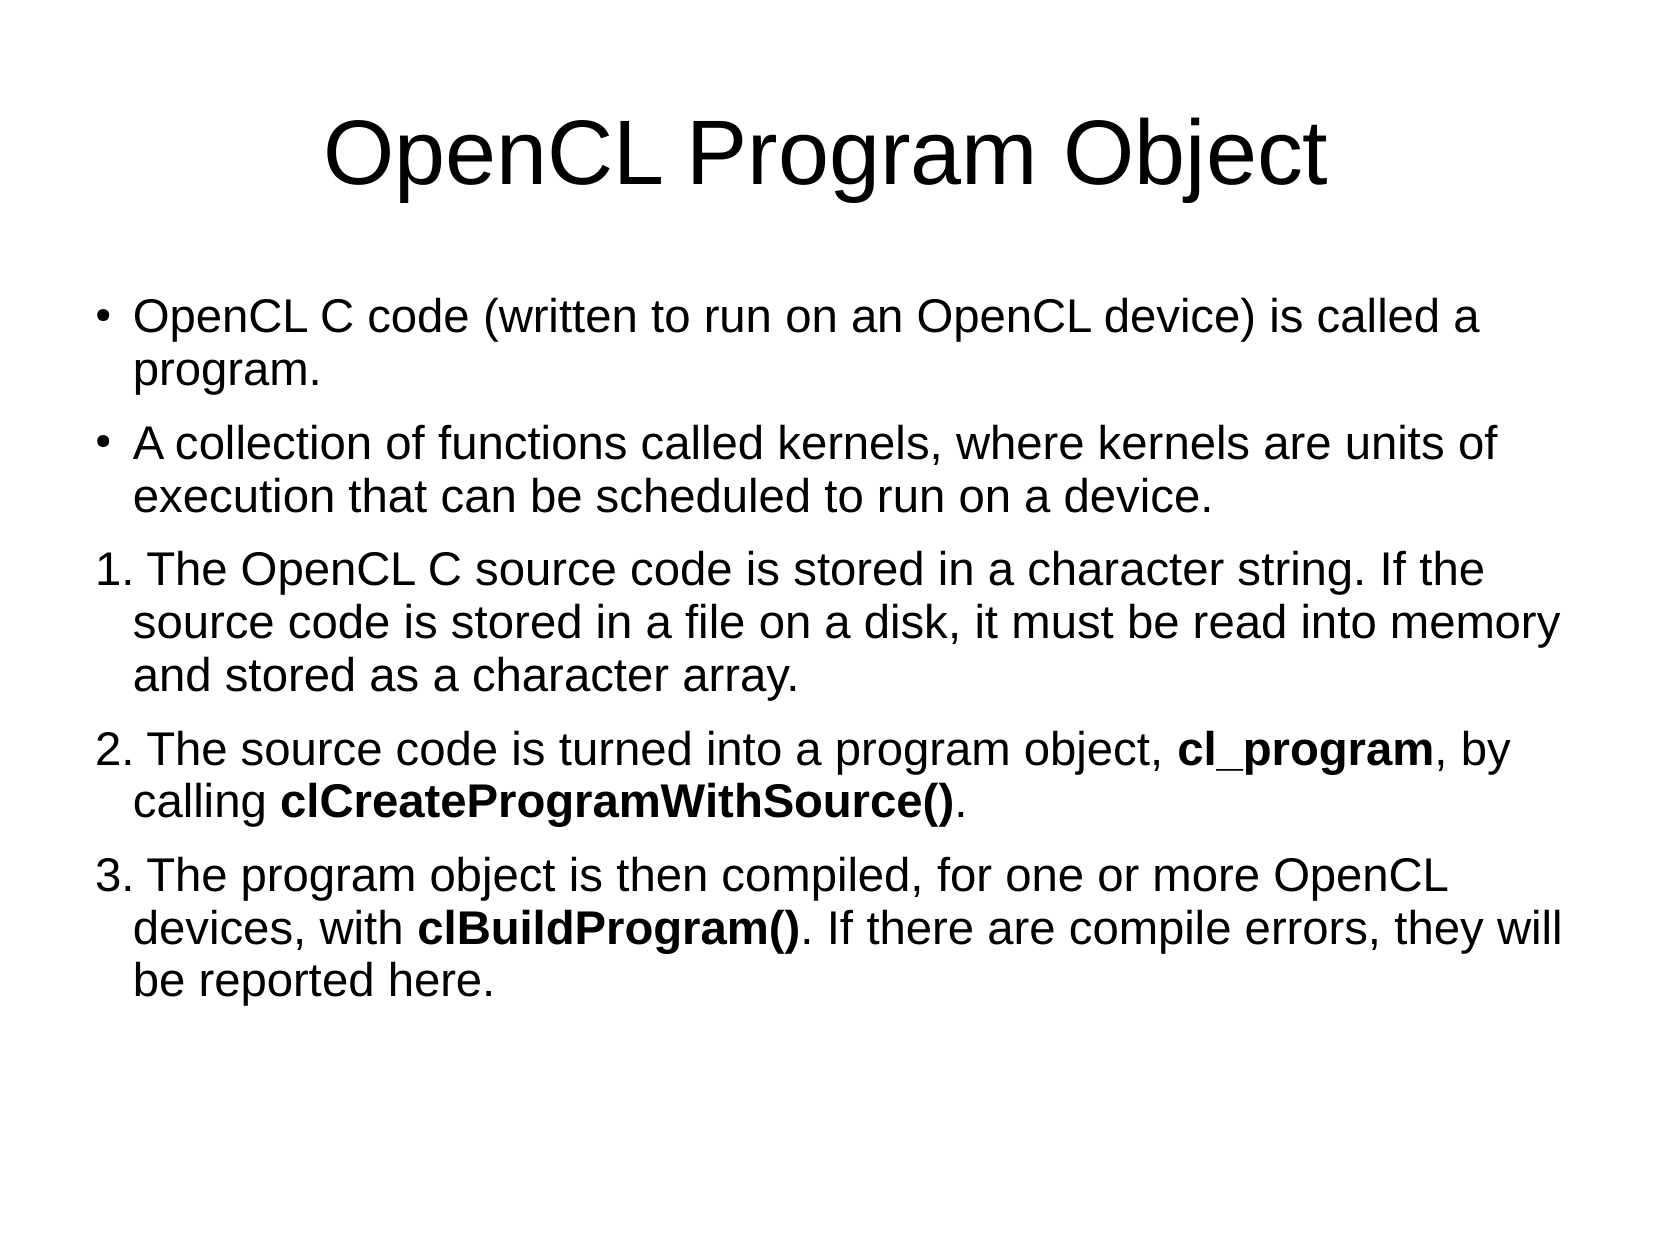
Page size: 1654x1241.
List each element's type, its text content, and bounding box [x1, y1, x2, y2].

list OpenCL C code (written to run on an OpenCL device) is called a program. A collection of functions called kernels, where kernels are units of execution that can be scheduled to run on a device. The OpenCL C source code is stored in a character string. If the source code is stored in a file on a disk, it must be read into memory and stored as a character array. The source code is turned into a program object, cl_program, by calling clCreateProgramWithSource(). The program object is then compiled, for one or more OpenCL devices, with clBuildProgram(). If there are compile errors, they will be reported here. [82, 290, 1571, 1010]
title OpenCL Program Object [82, 49, 1571, 257]
